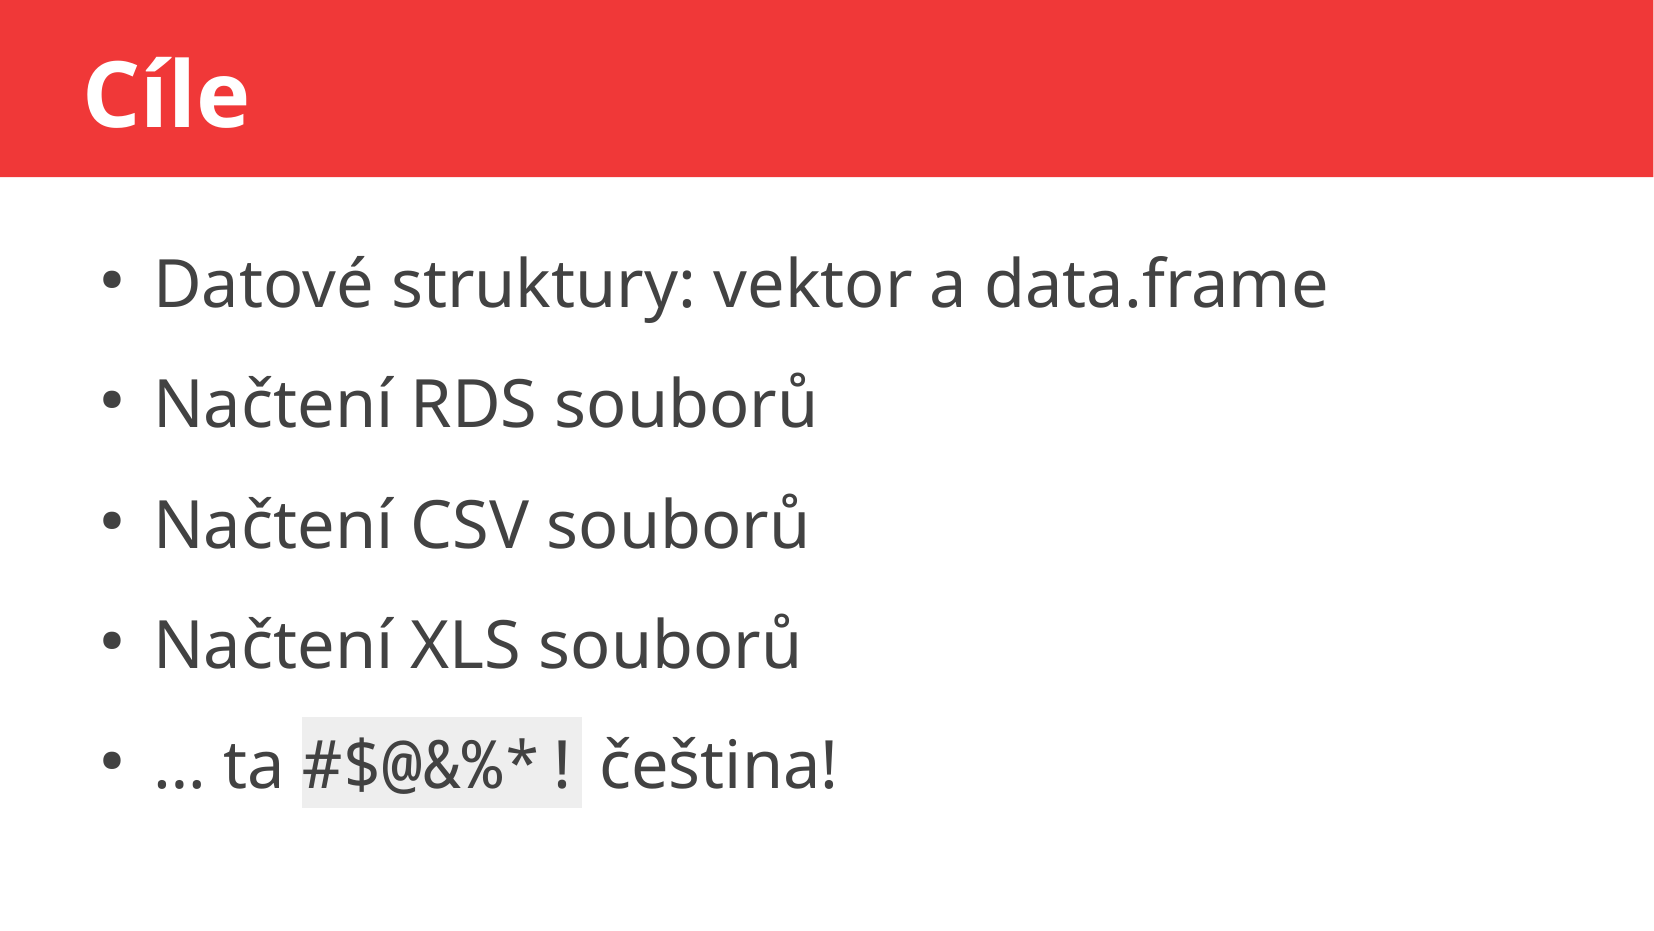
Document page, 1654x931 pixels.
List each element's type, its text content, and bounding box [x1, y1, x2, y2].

list Datové struktury: vektor a data.frame Načtení RDS souborů Načtení CSV souborů Načtení XLS souborů … ta #$@&%*! čeština! [82, 236, 1563, 810]
title Cíle [82, 14, 1571, 171]
